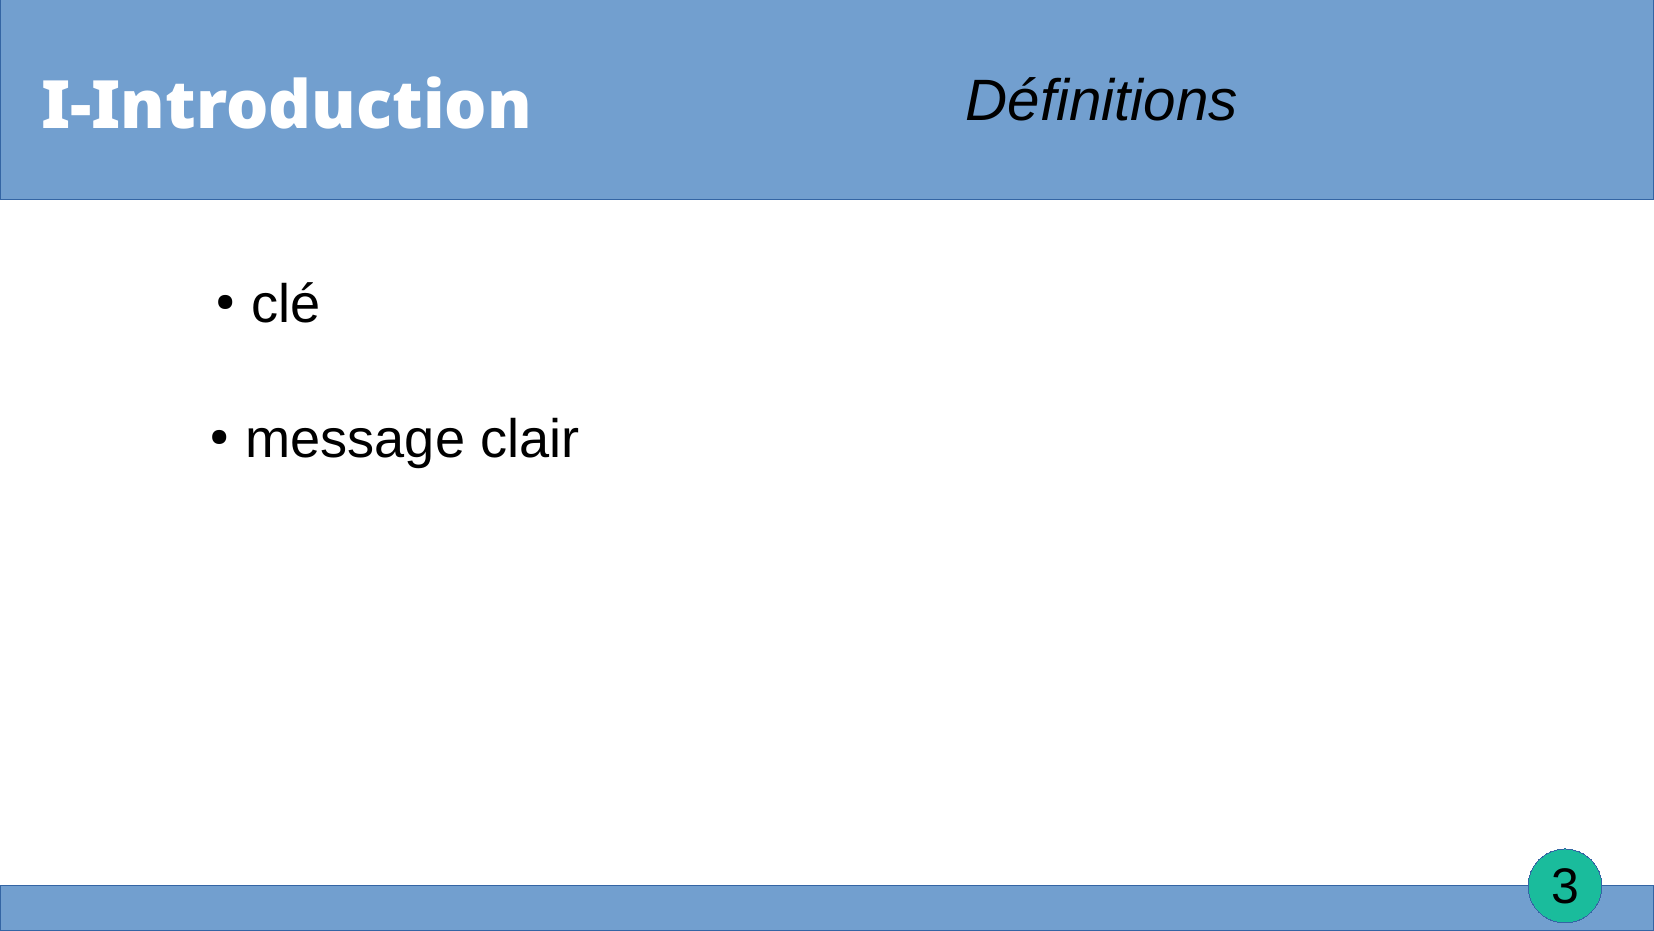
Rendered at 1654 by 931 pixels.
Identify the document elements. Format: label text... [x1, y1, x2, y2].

title I-Introduction [41, 50, 709, 154]
text_box message clair [194, 401, 751, 650]
text_box Définitions [950, 60, 1654, 160]
text_box clé [200, 265, 650, 342]
